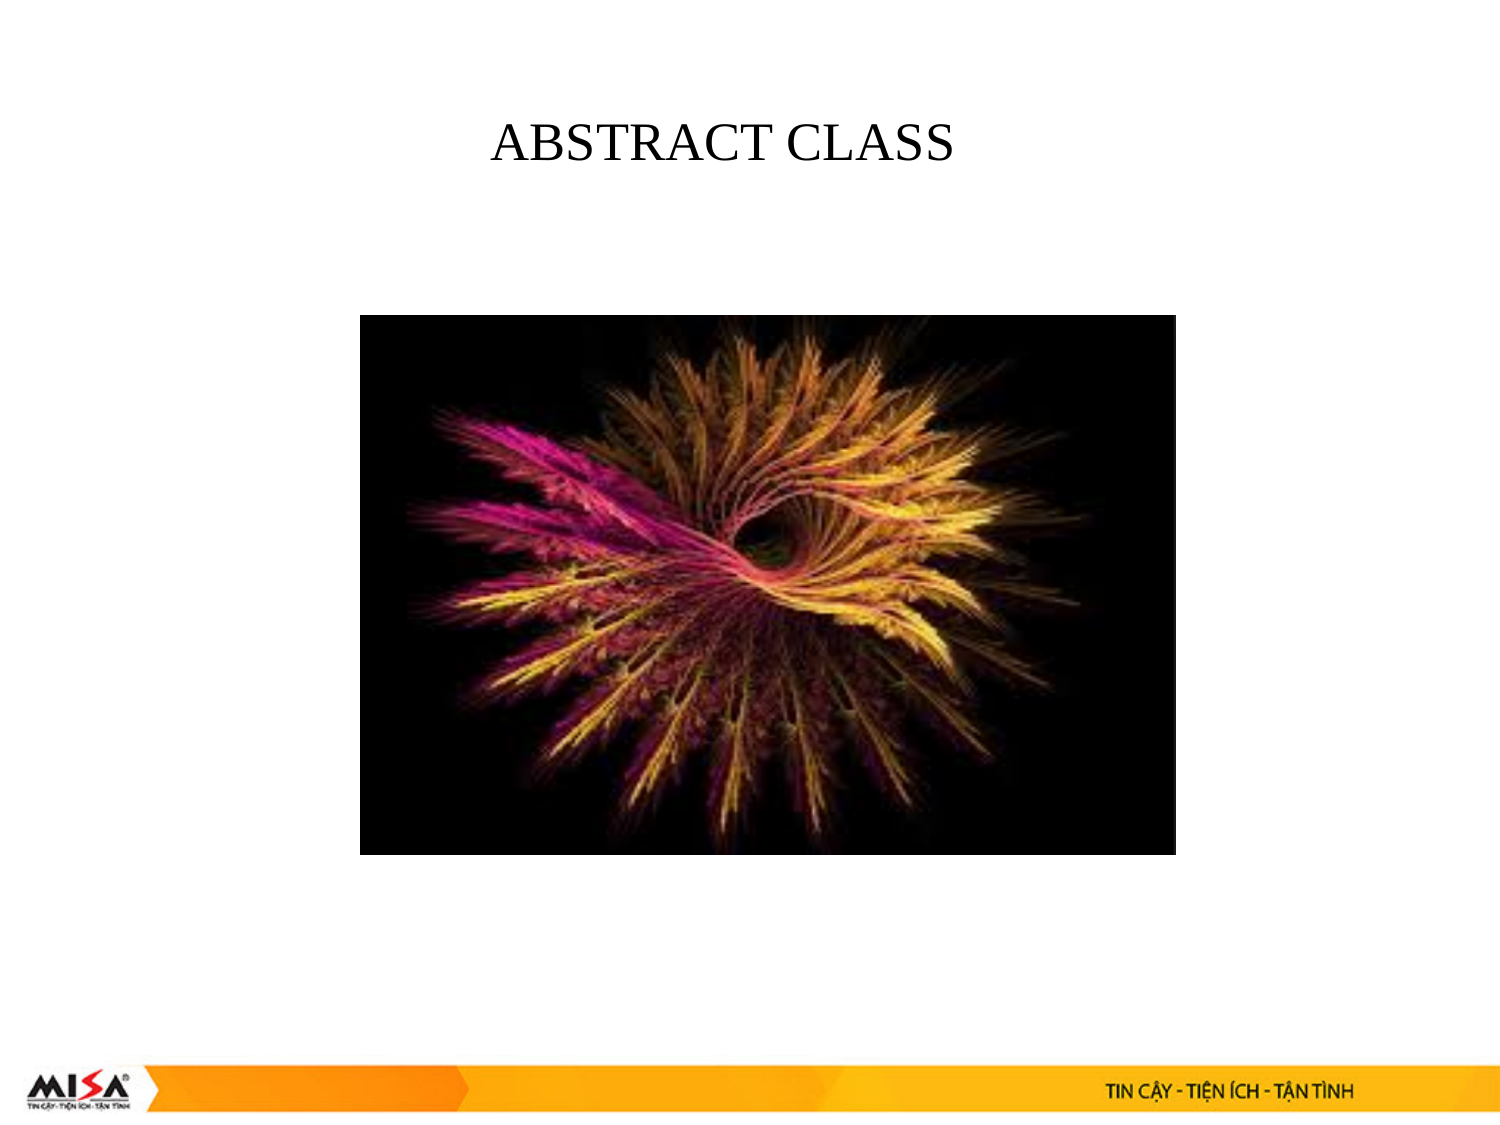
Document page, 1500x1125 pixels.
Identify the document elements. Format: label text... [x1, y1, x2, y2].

picture [0, 0, 1500, 1125]
title ABSTRACT CLASS [74, 44, 1425, 232]
list [74, 263, 1425, 1005]
